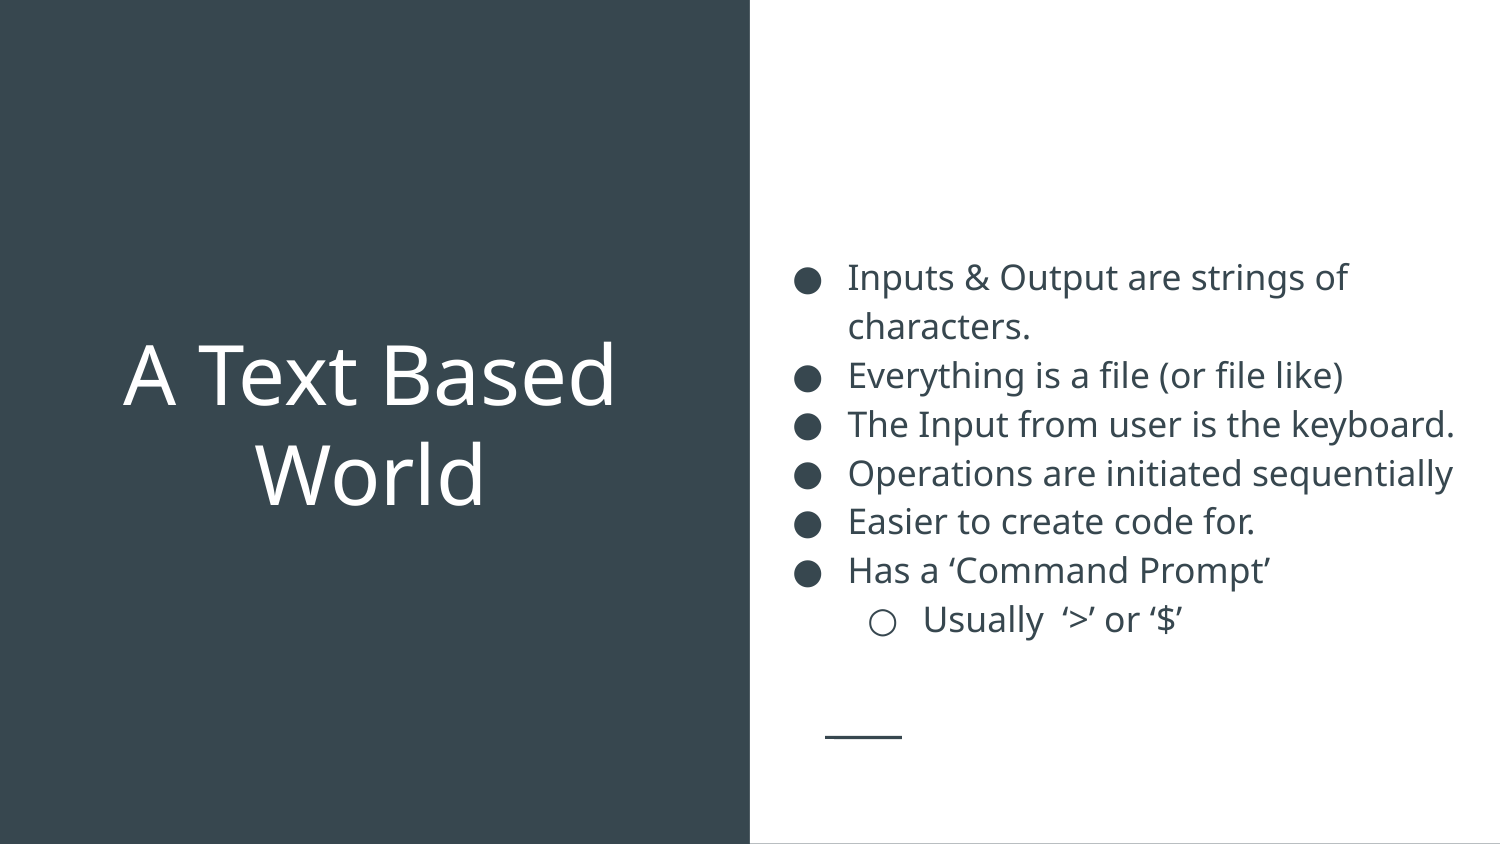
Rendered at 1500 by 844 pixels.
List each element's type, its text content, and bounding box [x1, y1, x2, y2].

title A Text Based World [26, 284, 716, 560]
list Inputs & Output are strings of characters. Everything is a file (or file like) The Input from user is the keyboard. Operations are initiated sequentially Easier to create code for. Has a ‘Command Prompt’ Usually ‘>’ or ‘$’ [757, 118, 1490, 725]
